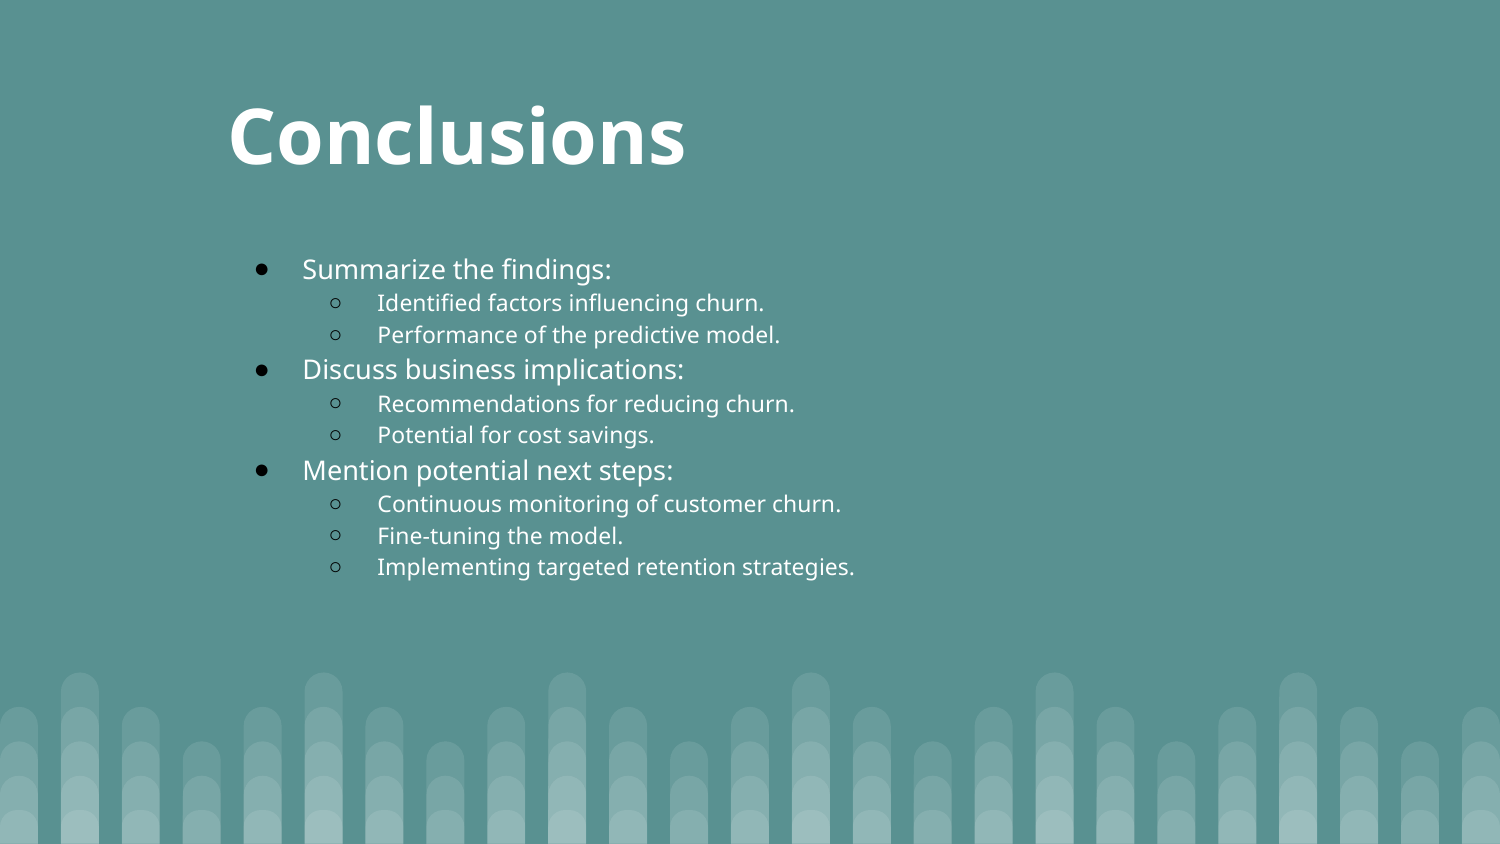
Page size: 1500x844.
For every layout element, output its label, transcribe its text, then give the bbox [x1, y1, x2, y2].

list Summarize the findings: Identified factors influencing churn. Performance of the predictive model. Discuss business implications: Recommendations for reducing churn. Potential for cost savings. Mention potential next steps: Continuous monitoring of customer churn. Fine-tuning the model. Implementing targeted retention strategies. [212, 232, 1397, 754]
title Conclusions [212, 51, 1366, 216]
